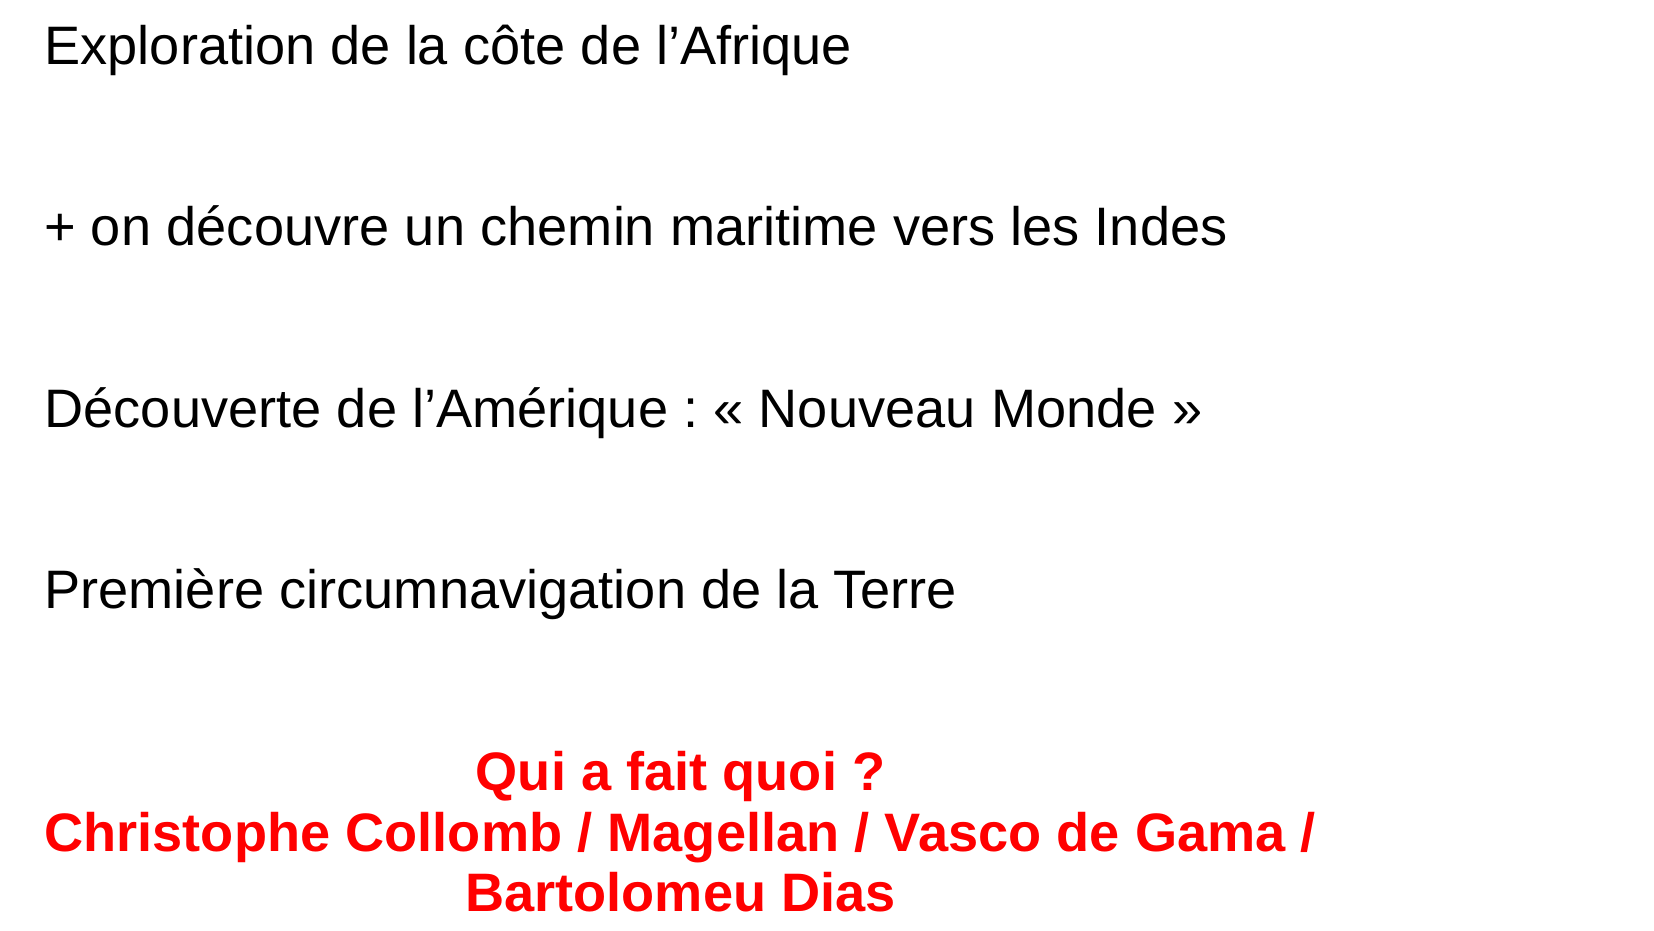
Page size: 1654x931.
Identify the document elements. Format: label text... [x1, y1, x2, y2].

text_box Exploration de la côte de l’Afrique + on découvre un chemin maritime vers les Indes Découverte de l’Amérique : « Nouveau Monde » Première circumnavigation de la Terre Qui a fait quoi ? Christophe Collomb / Magellan / Vasco de Gama / Bartolomeu Dias [29, 7, 1625, 931]
